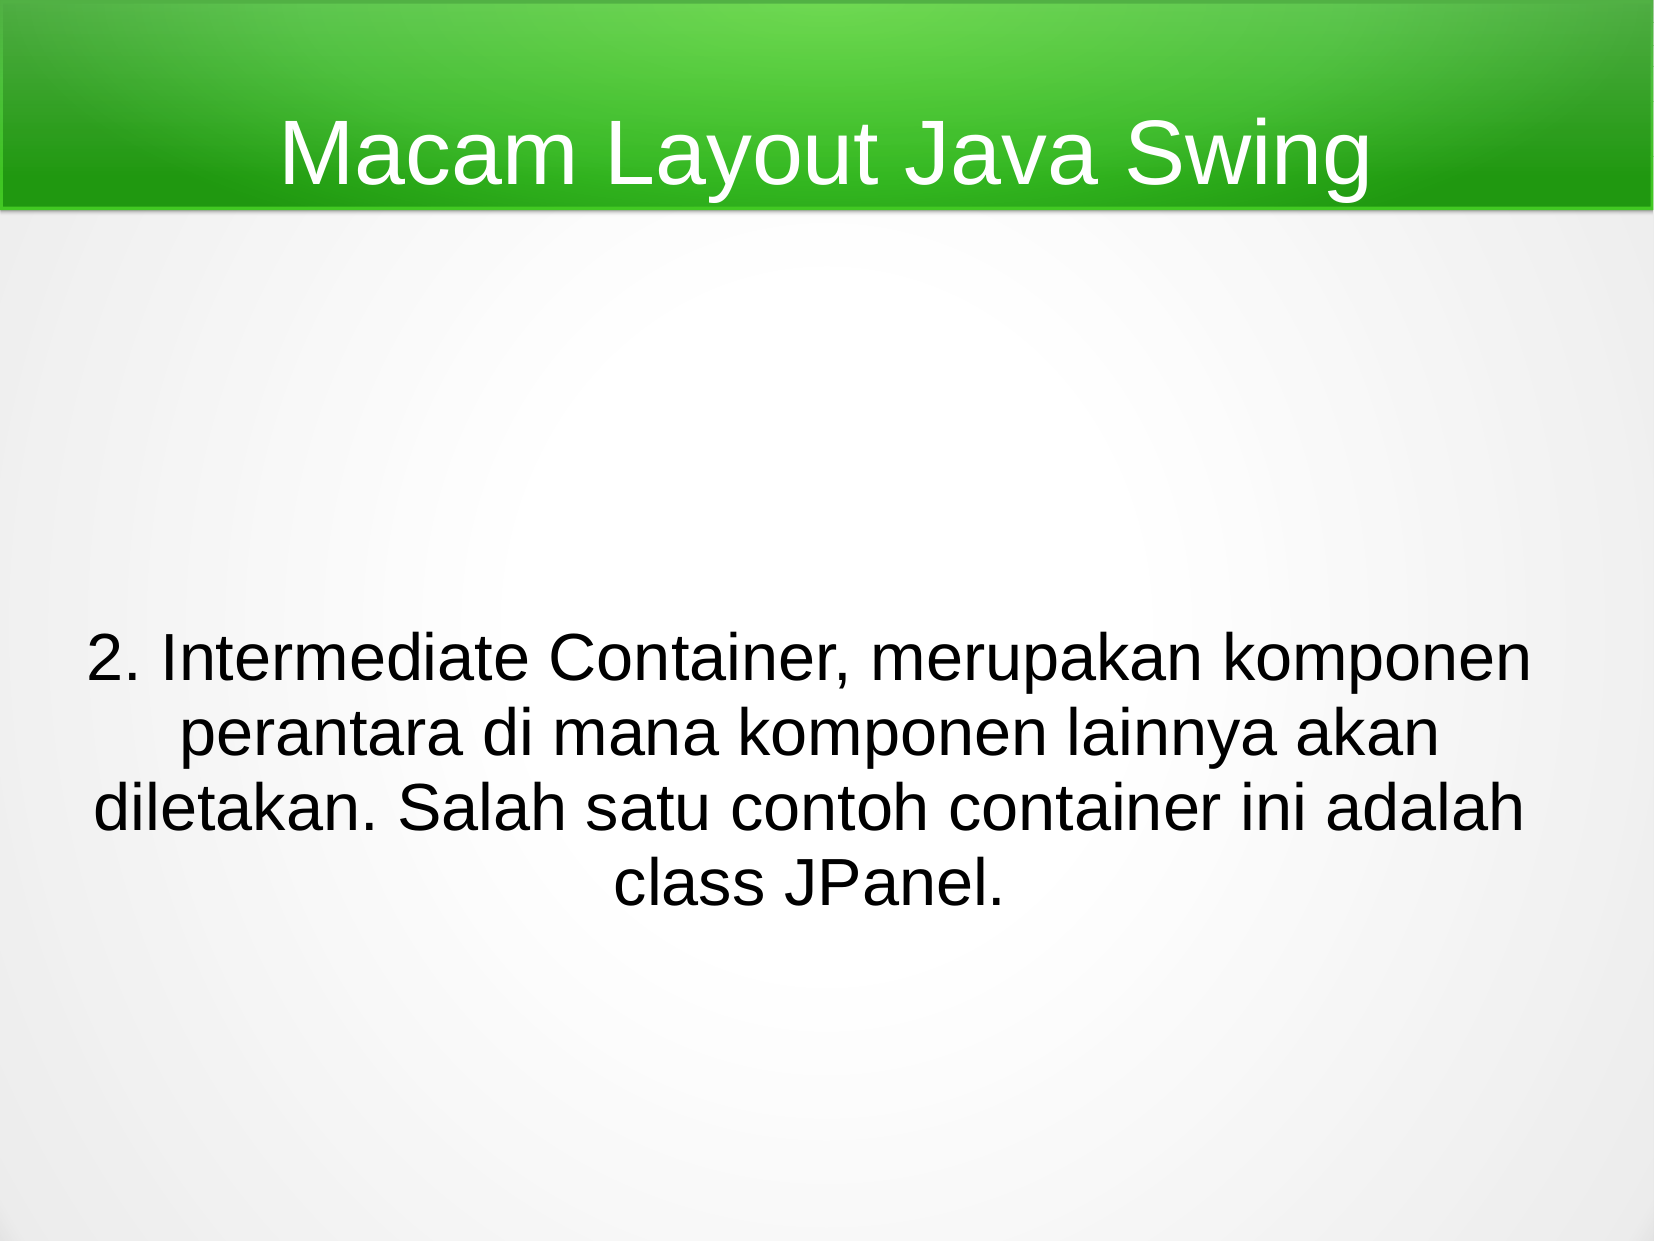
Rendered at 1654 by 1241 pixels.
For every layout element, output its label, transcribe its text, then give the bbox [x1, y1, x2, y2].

subtitle 2. Intermediate Container, merupakan komponen perantara di mana komponen lainnya akan diletakan. Salah satu contoh container ini adalah class JPanel. [82, 290, 1538, 1241]
title Macam Layout Java Swing [82, 49, 1571, 257]
